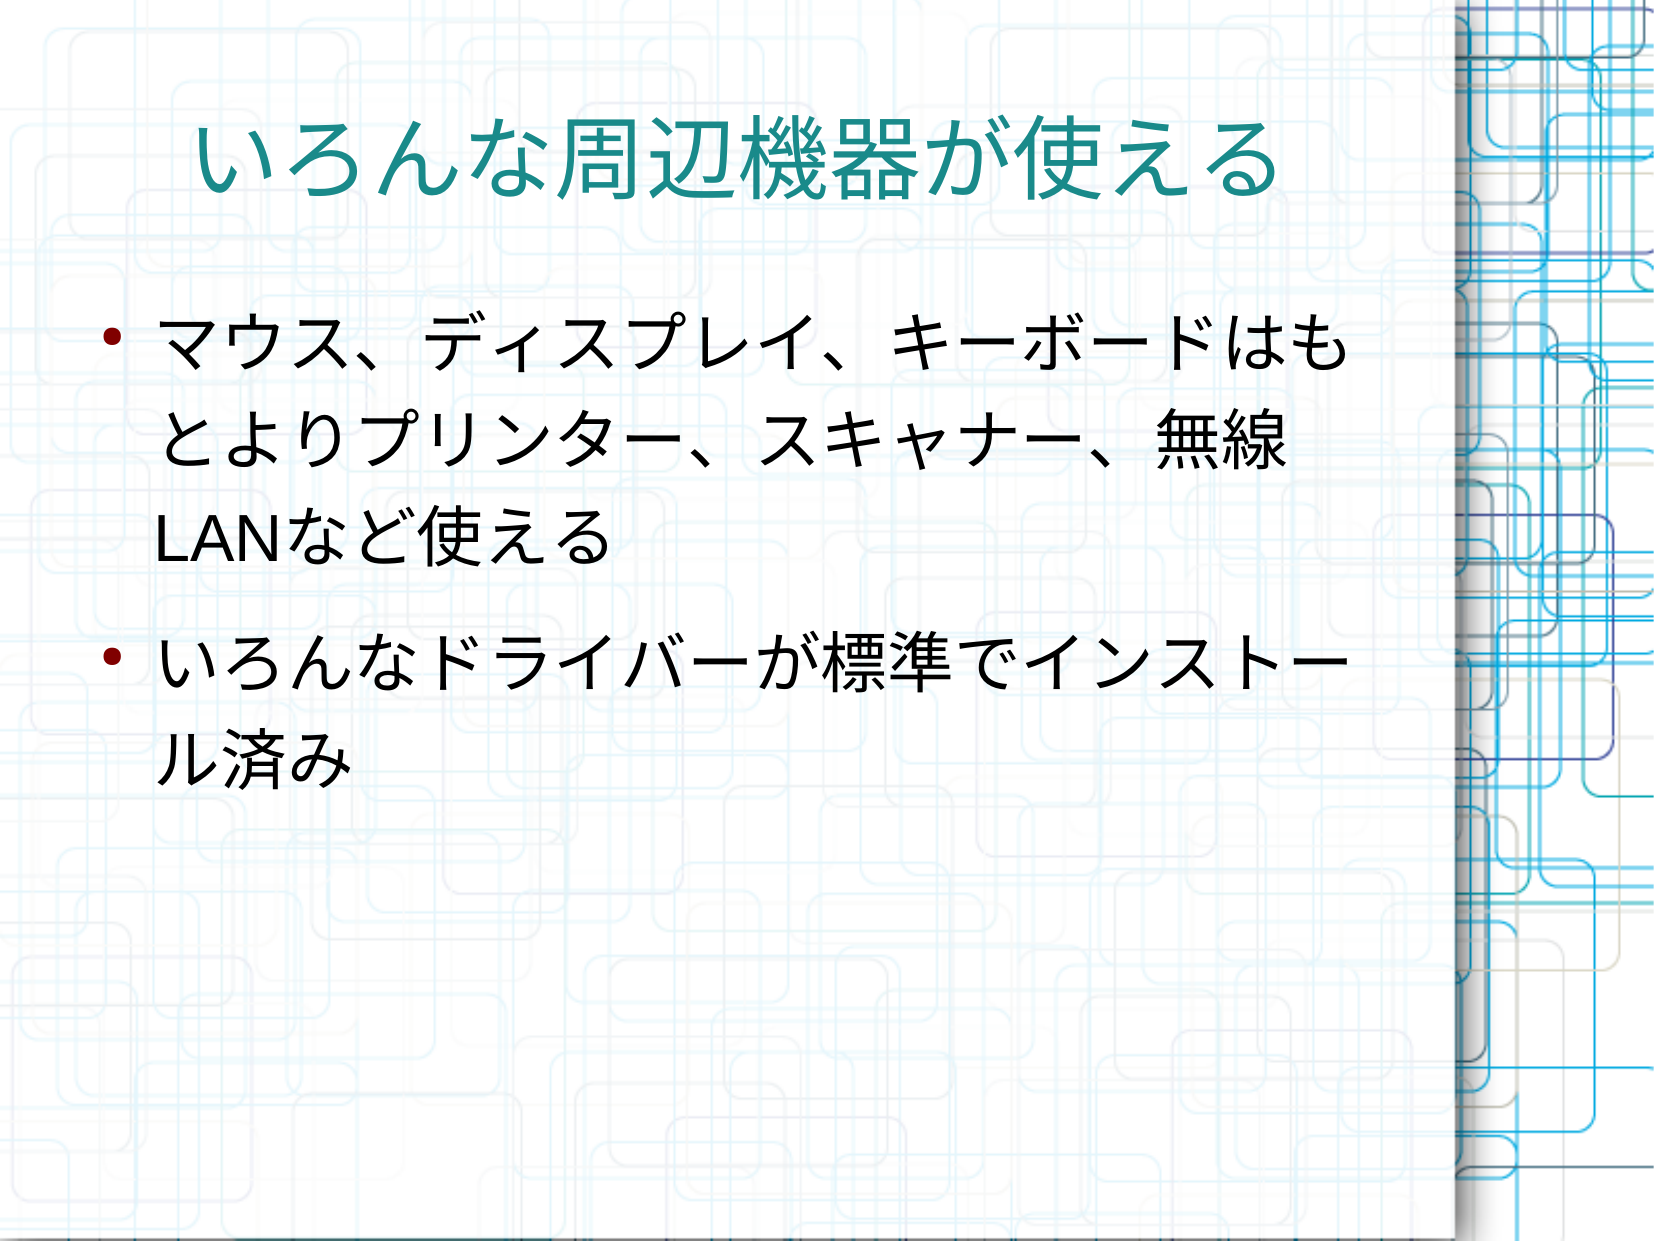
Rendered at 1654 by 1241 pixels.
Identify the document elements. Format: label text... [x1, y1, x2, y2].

title いろんな周辺機器が使える [59, 49, 1418, 257]
list マウス、ディスプレイ、キーボードはもとよりプリンター、スキャナー、無線LANなど使える いろんなドライバーが標準でインストール済み [82, 290, 1418, 1010]
picture [0, 0, 1654, 1241]
